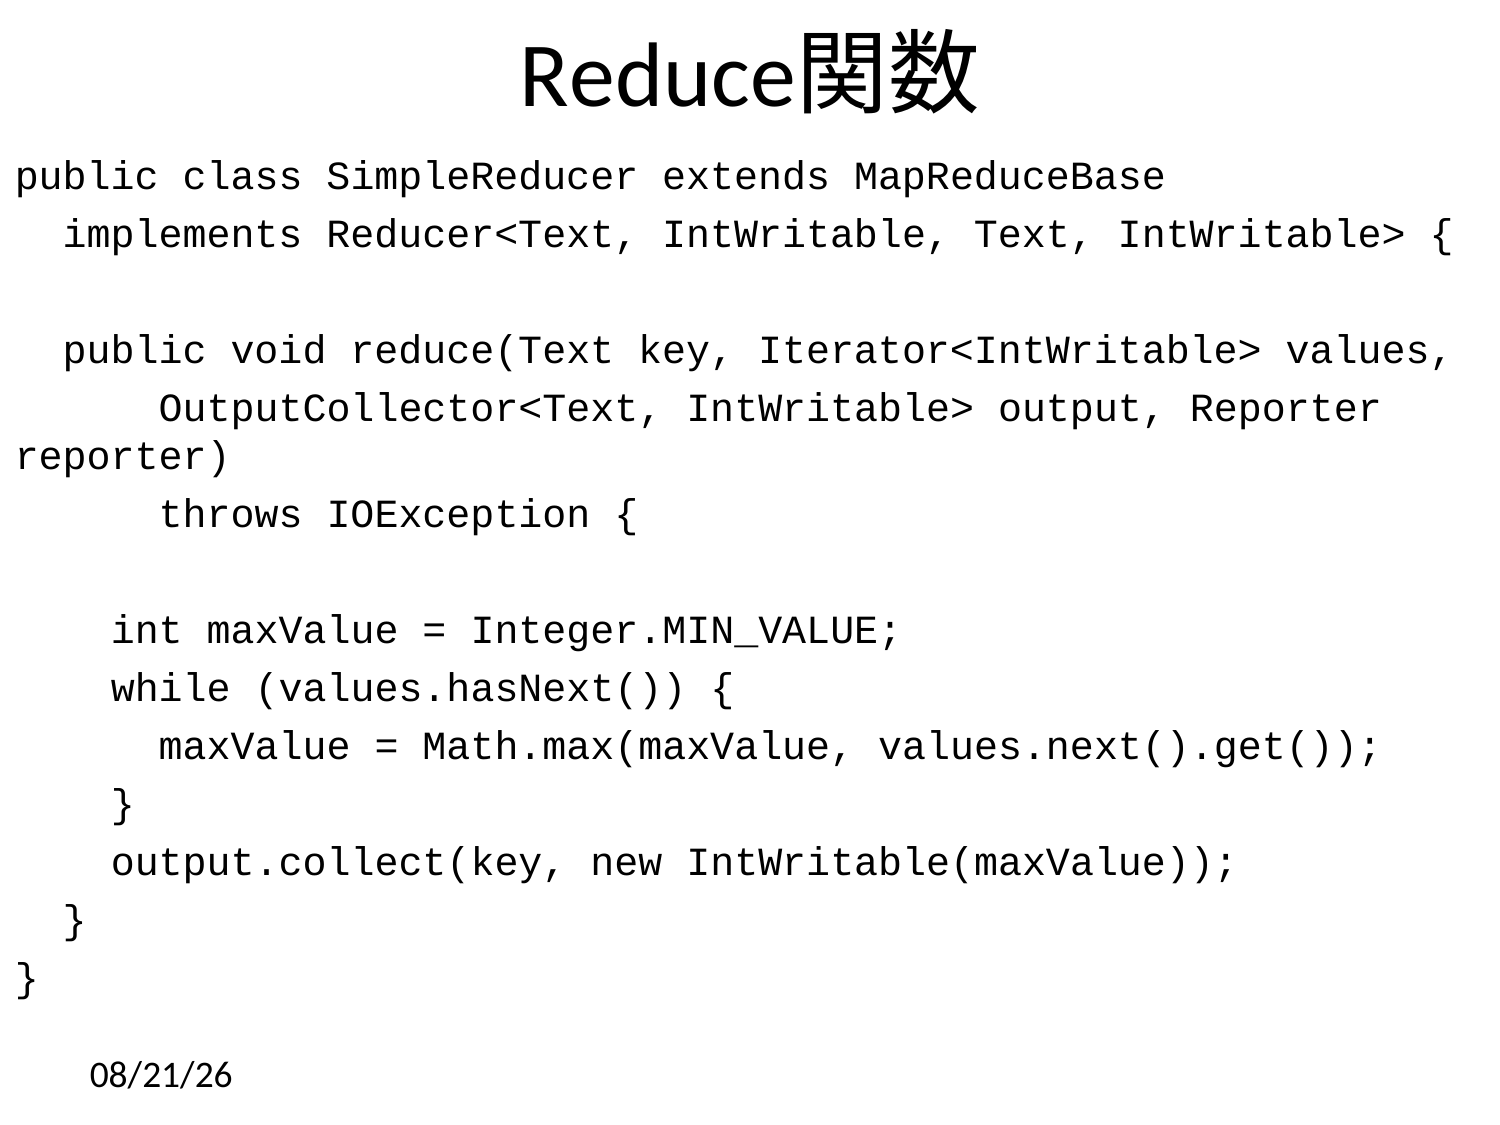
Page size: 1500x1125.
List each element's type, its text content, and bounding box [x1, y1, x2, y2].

title Reduce関数 [75, 6, 1426, 133]
list public class SimpleReducer extends MapReduceBase implements Reducer<Text, IntWritable, Text, IntWritable> { public void reduce(Text key, Iterator<IntWritable> values, OutputCollector<Text, IntWritable> output, Reporter reporter) throws IOException { int maxValue = Integer.MIN_VALUE; while (values.hasNext()) { maxValue = Math.max(maxValue, values.next().get()); } output.collect(key, new IntWritable(maxValue)); } } [0, 141, 1489, 1052]
